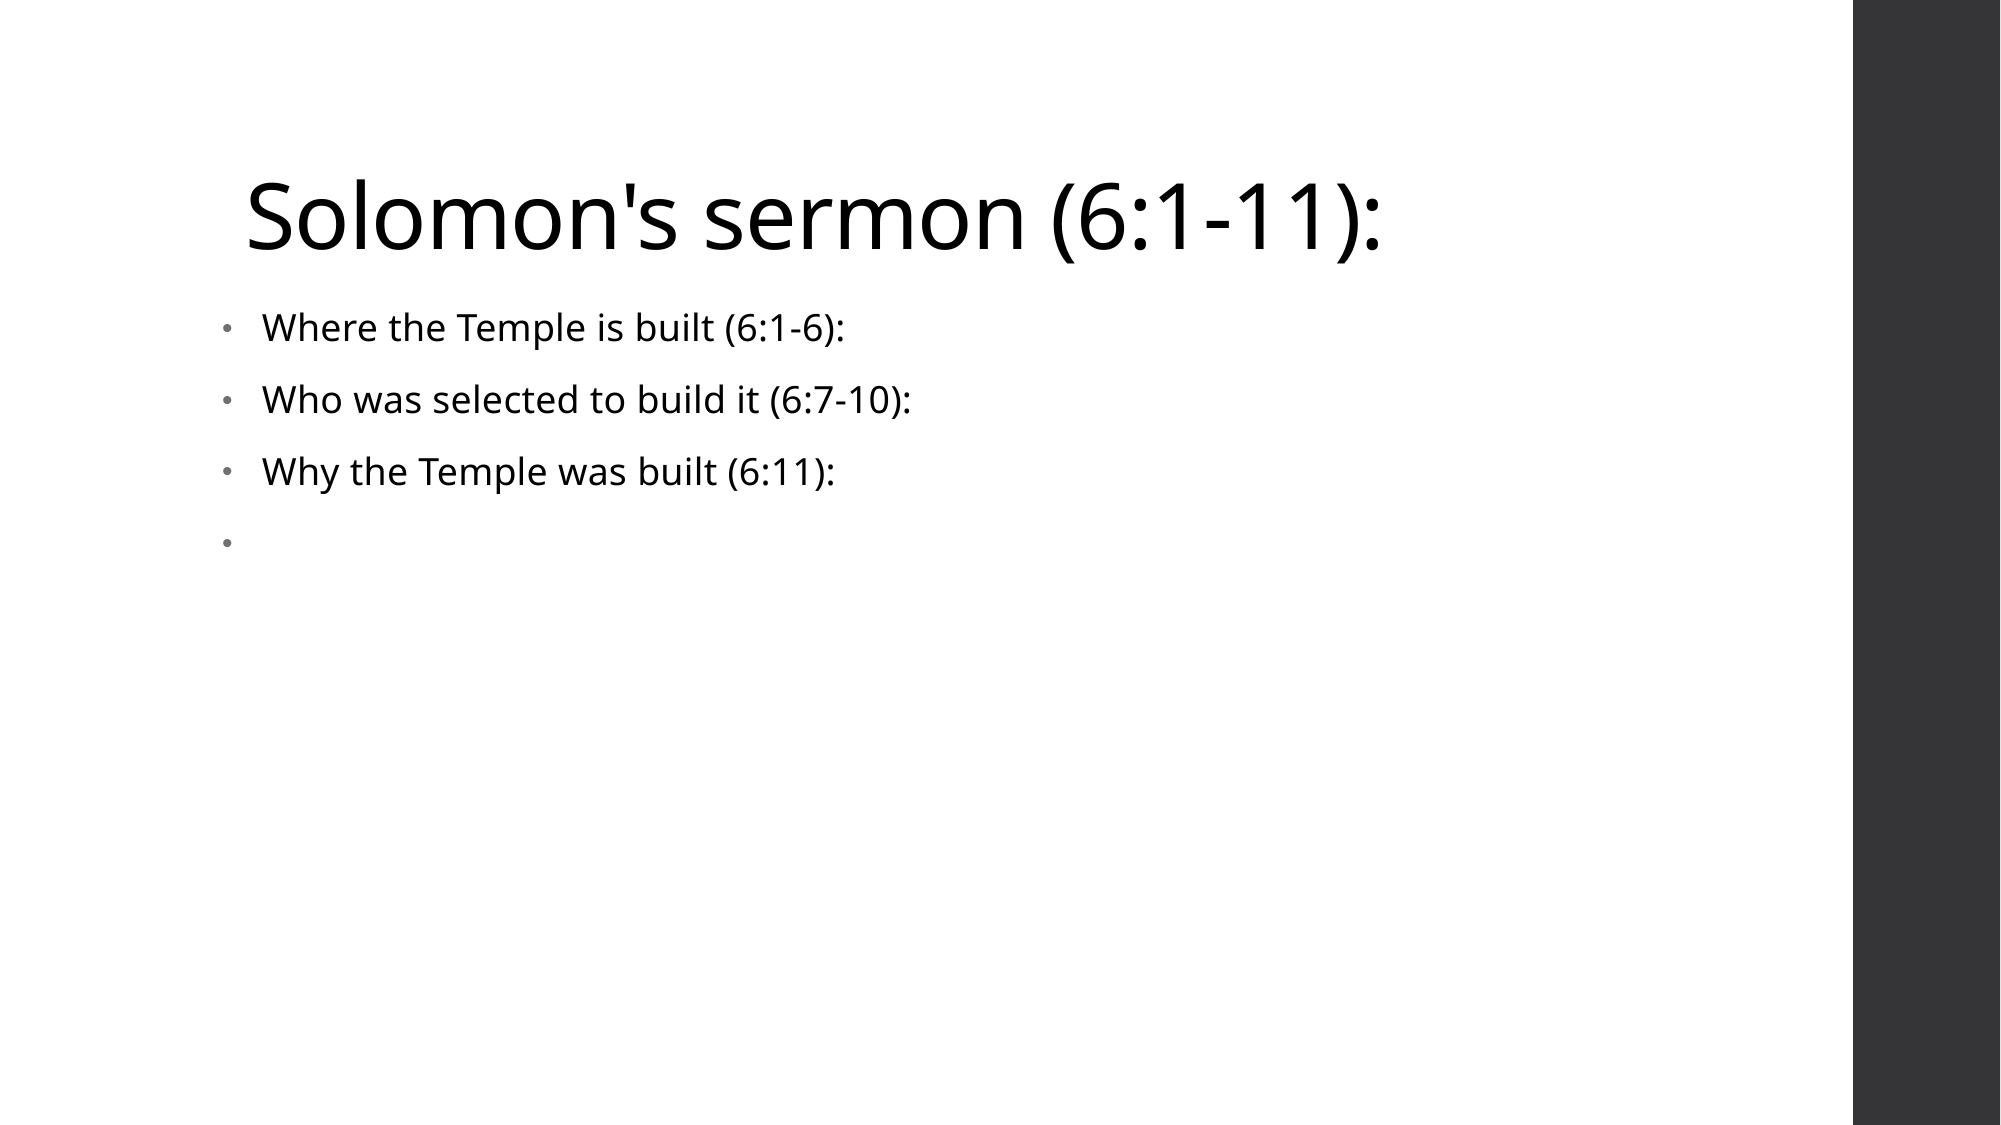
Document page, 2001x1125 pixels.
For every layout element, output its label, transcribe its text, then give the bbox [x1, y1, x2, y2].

title Solomon's sermon (6:1-11): [206, 60, 1797, 278]
list Where the Temple is built (6:1-6): Who was selected to build it (6:7-10): Why the Temple was built (6:11): [206, 299, 1617, 1014]
